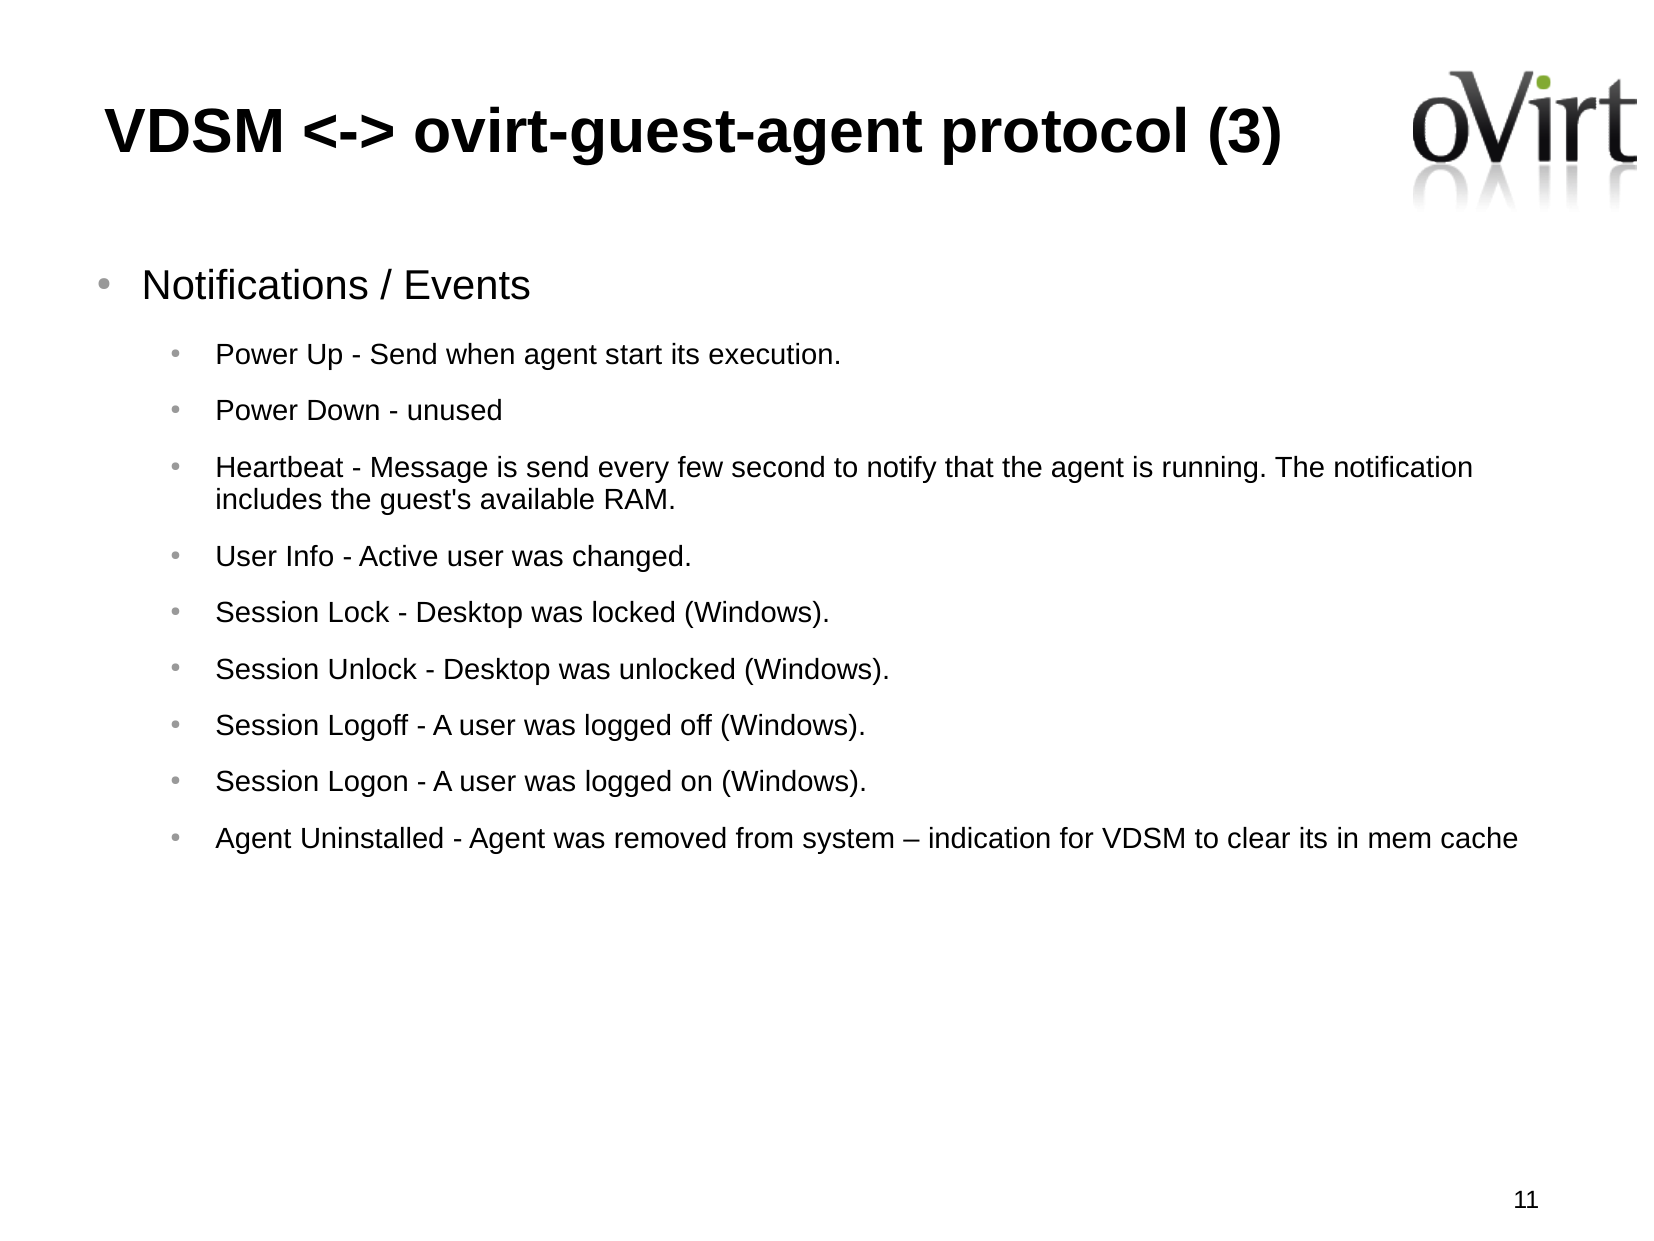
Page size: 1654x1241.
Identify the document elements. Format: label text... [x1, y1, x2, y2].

title VDSM <-> ovirt-guest-agent protocol (3) [82, 37, 1303, 226]
list Notifications / Events Power Up - Send when agent start its execution. Power Down - unused Heartbeat - Message is send every few second to notify that the agent is running. The notification includes the guest's available RAM. User Info - Active user was changed. Session Lock - Desktop was locked (Windows). Session Unlock - Desktop was unlocked (Windows). Session Logoff - A user was logged off (Windows). Session Logon - A user was logged on (Windows). Agent Uninstalled - Agent was removed from system – indication for VDSM to clear its in mem cache [81, 261, 1570, 1056]
picture [1413, 63, 1637, 212]
